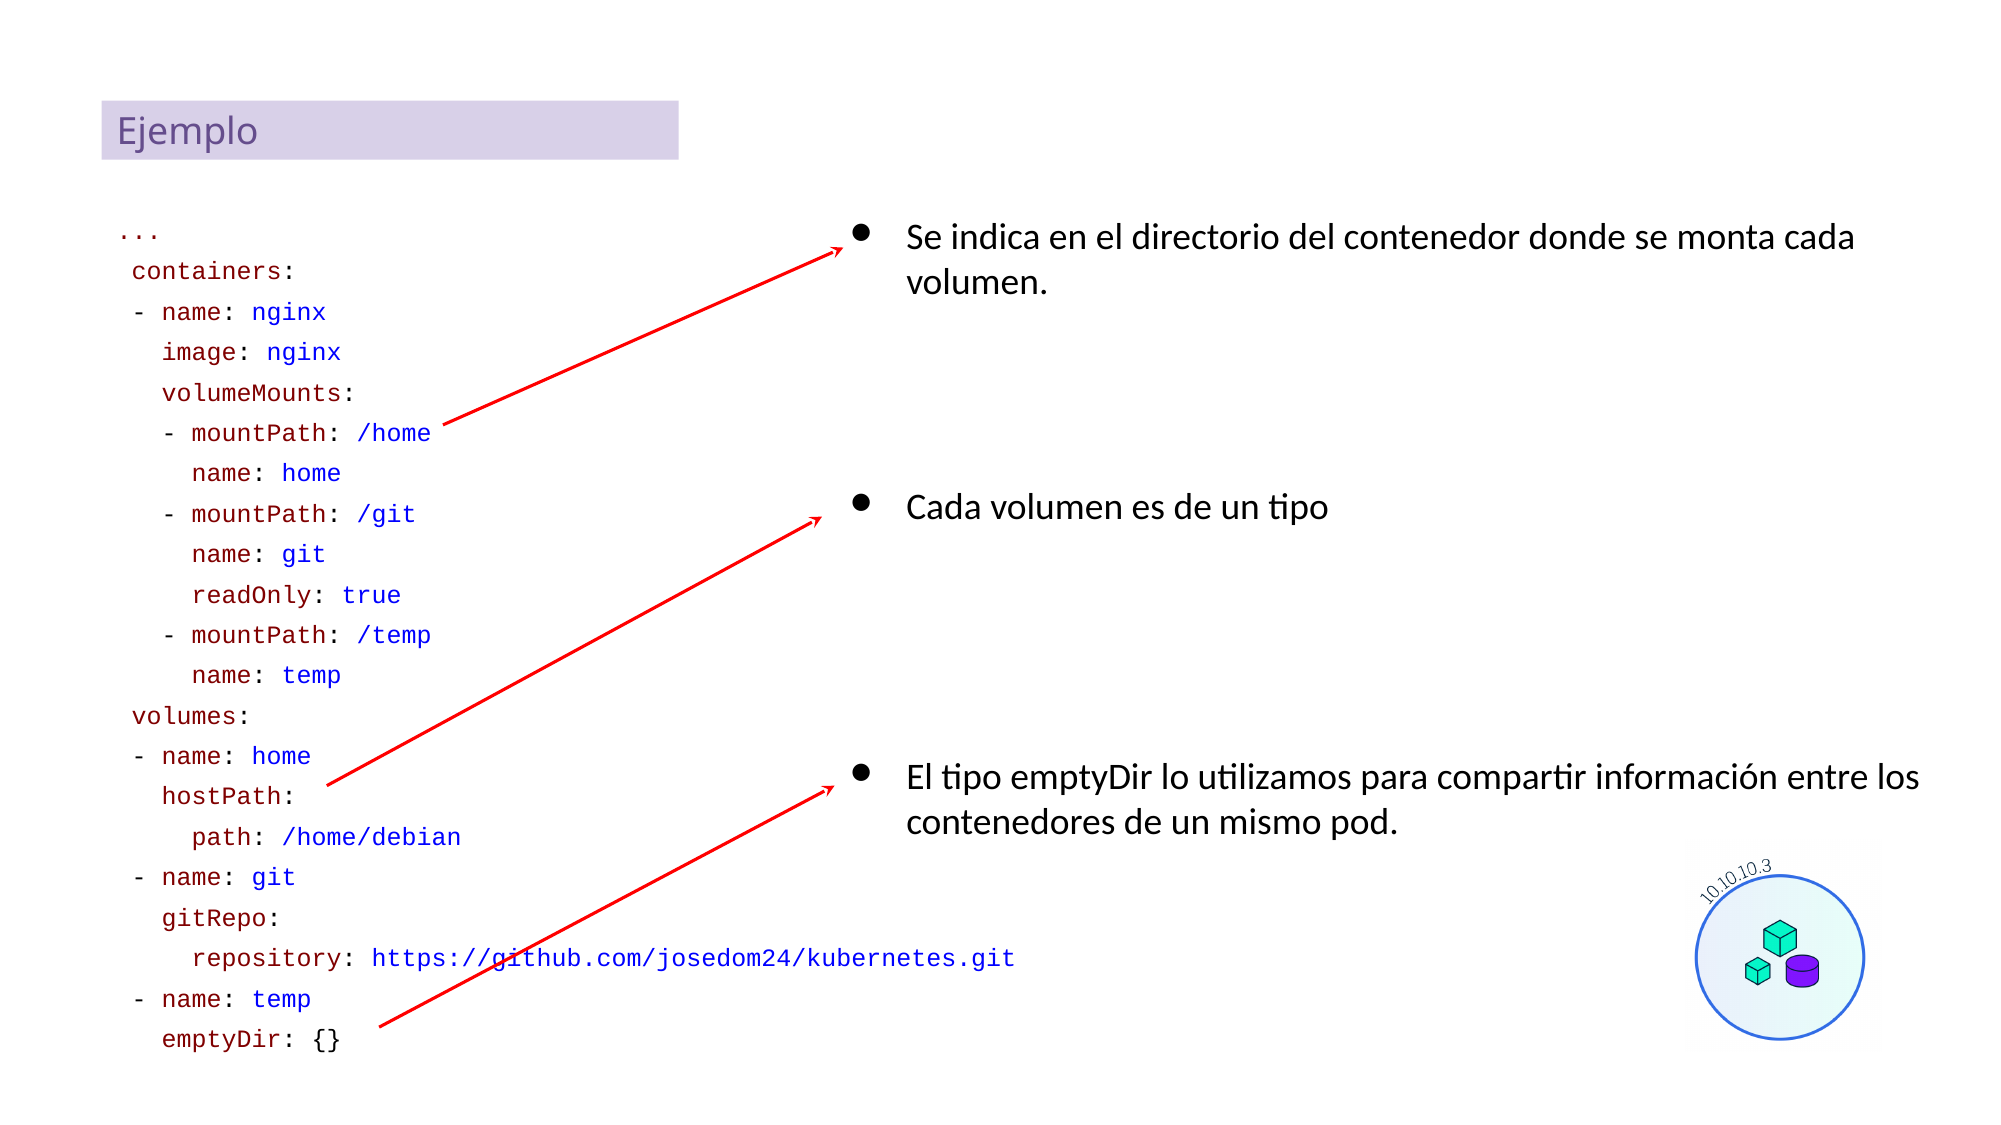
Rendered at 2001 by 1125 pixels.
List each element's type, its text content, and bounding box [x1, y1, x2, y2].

text_box Ejemplo [101, 100, 679, 160]
picture [1685, 839, 1882, 1052]
text_box Se indica en el directorio del contenedor donde se monta cada volumen. Cada volumen es de un tipo El tipo emptyDir lo utilizamos para compartir información entre los contenedores de un mismo pod. [816, 196, 1960, 1025]
text_box ... containers: - name: nginx image: nginx volumeMounts: - mountPath: /home name: home - mountPath: /git name: git readOnly: true - mountPath: /temp name: temp volumes: - name: home hostPath: path: /home/debian - name: git gitRepo: repository: https://github.com/josedom24/kubernetes.git - name: temp emptyDir: {} [486, 262, 816, 409]
text_box ... containers: - name: nginx image: nginx volumeMounts: - mountPath: /home name: home - mountPath: /git name: git readOnly: true - mountPath: /temp name: temp volumes: - name: home hostPath: path: /home/debian - name: git gitRepo: repository: https://github.com/josedom24/kubernetes.git - name: temp emptyDir: {} [101, 196, 816, 409]
